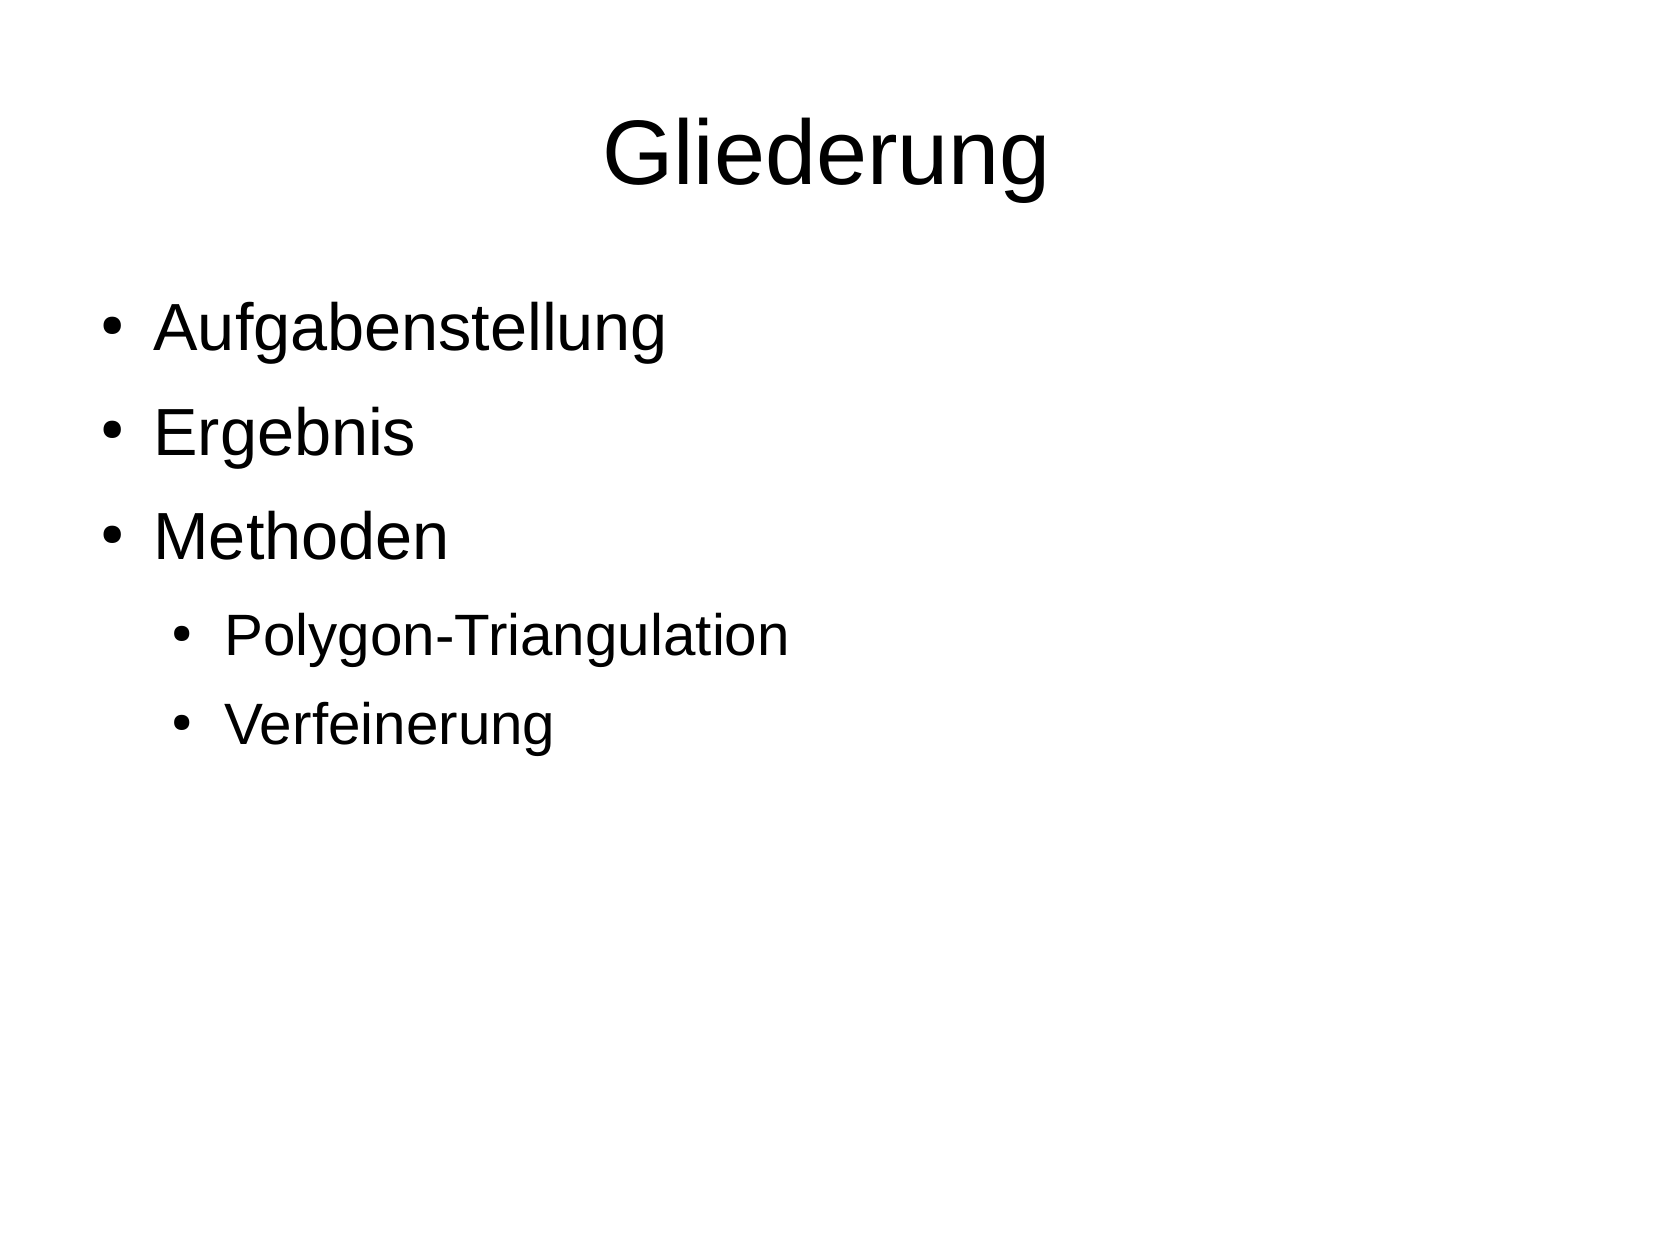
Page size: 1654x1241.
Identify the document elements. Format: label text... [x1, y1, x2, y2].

list Aufgabenstellung Ergebnis Methoden Polygon-Triangulation Verfeinerung [82, 290, 1571, 1109]
title Gliederung [82, 49, 1571, 257]
